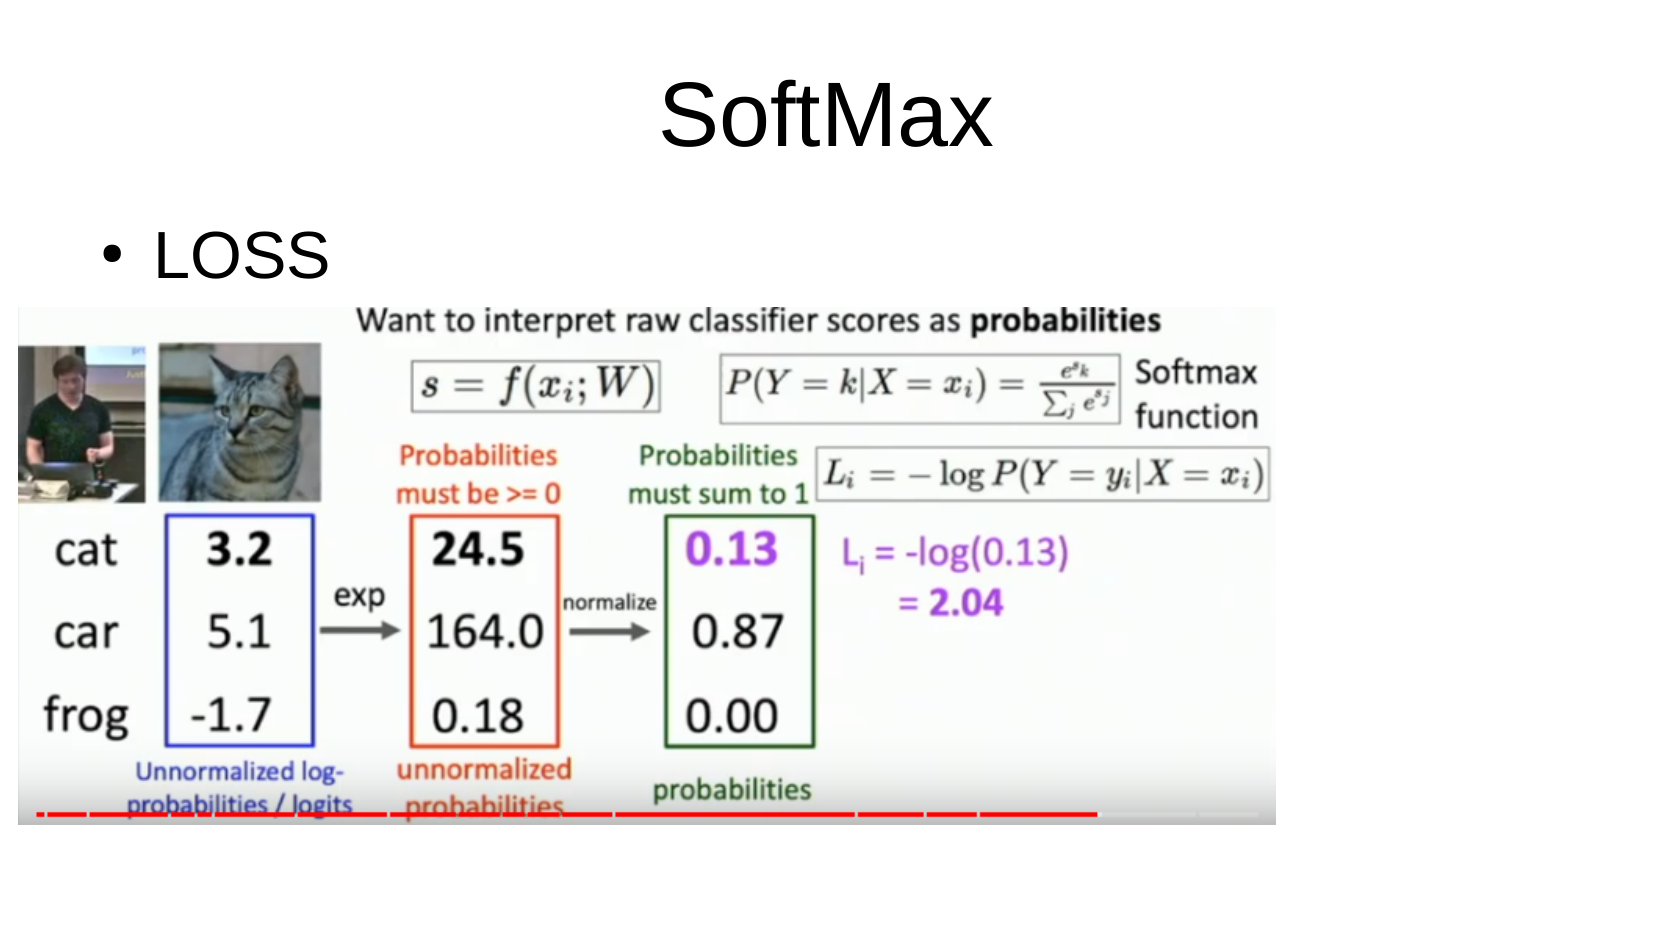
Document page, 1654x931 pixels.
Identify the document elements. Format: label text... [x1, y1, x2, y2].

title SoftMax [82, 37, 1571, 193]
picture [18, 307, 1276, 826]
list LOSS [82, 217, 1571, 758]
